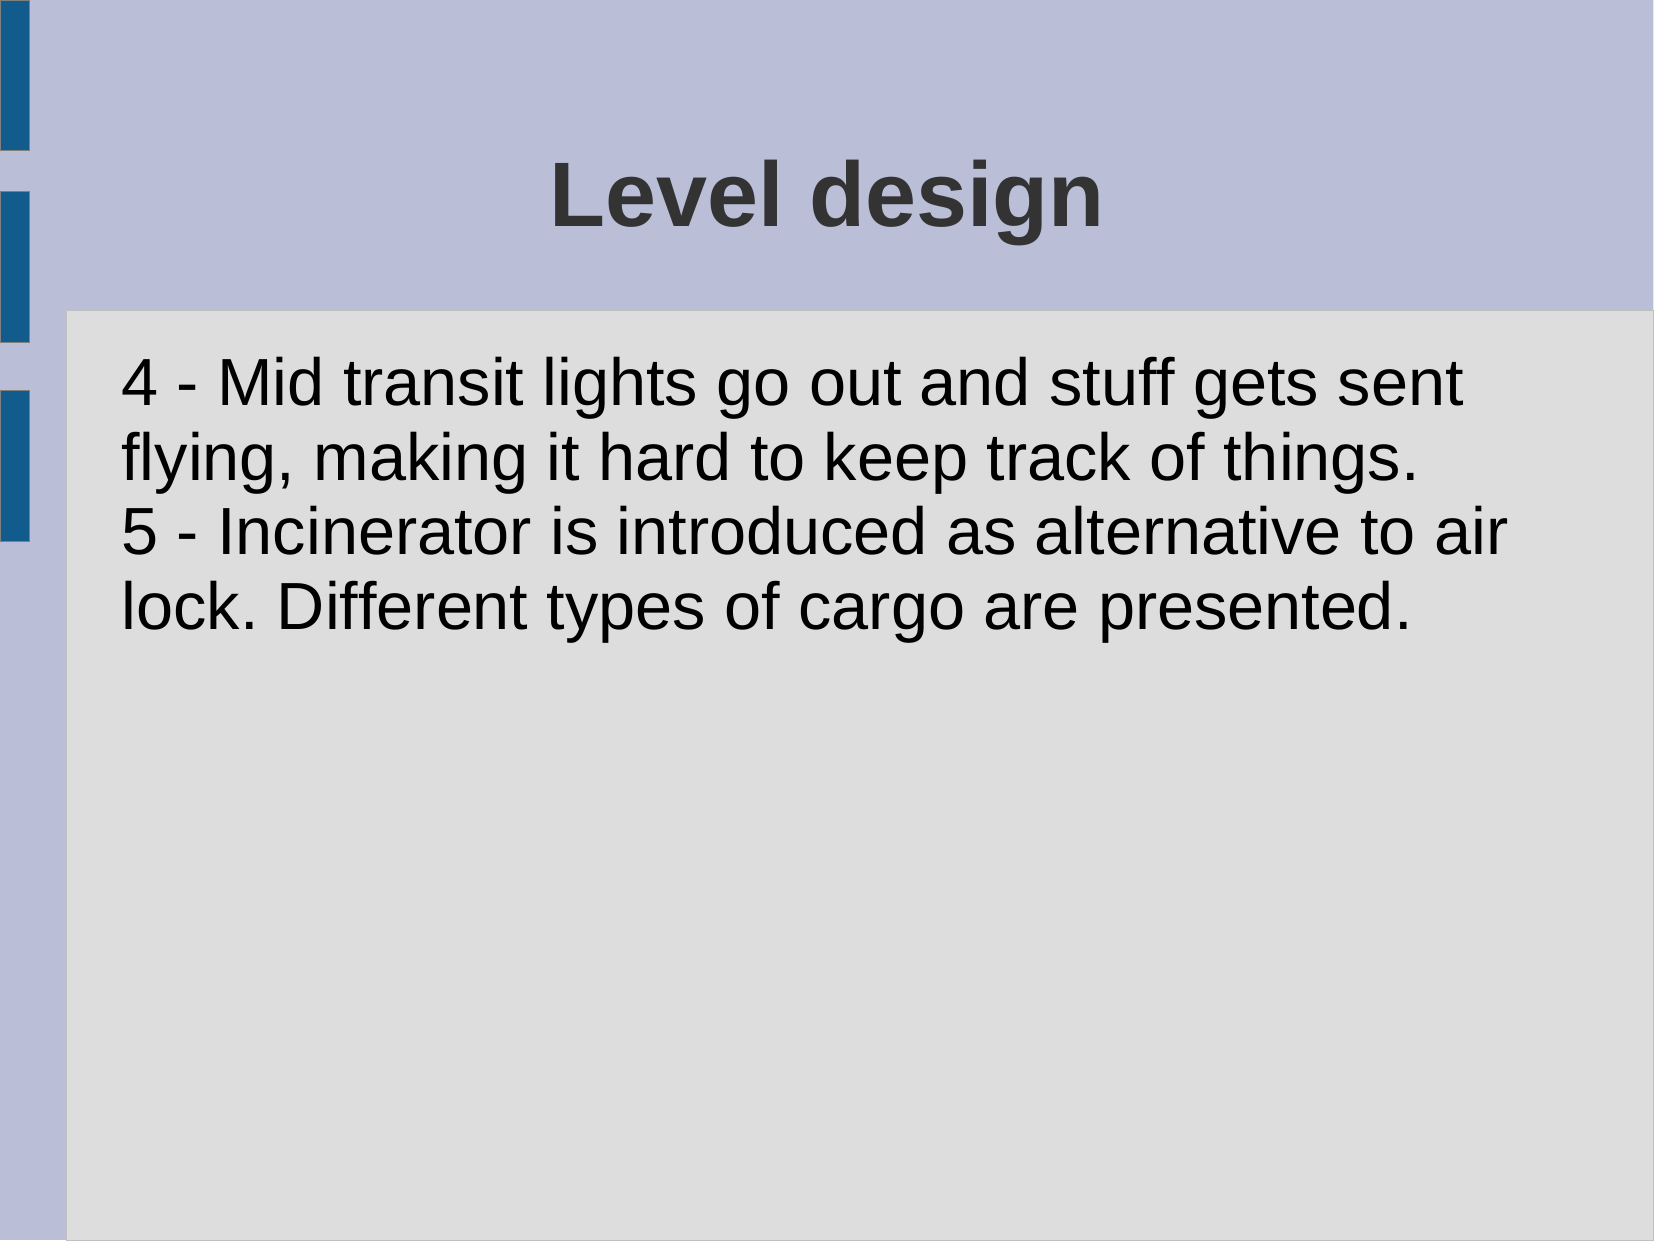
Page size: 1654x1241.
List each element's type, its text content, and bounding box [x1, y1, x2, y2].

list 4 - Mid transit lights go out and stuff gets sent flying, making it hard to keep track of things. 5 - Incinerator is introduced as alternative to air lock. Different types of cargo are presented. [121, 344, 1534, 1064]
title Level design [121, 91, 1534, 299]
